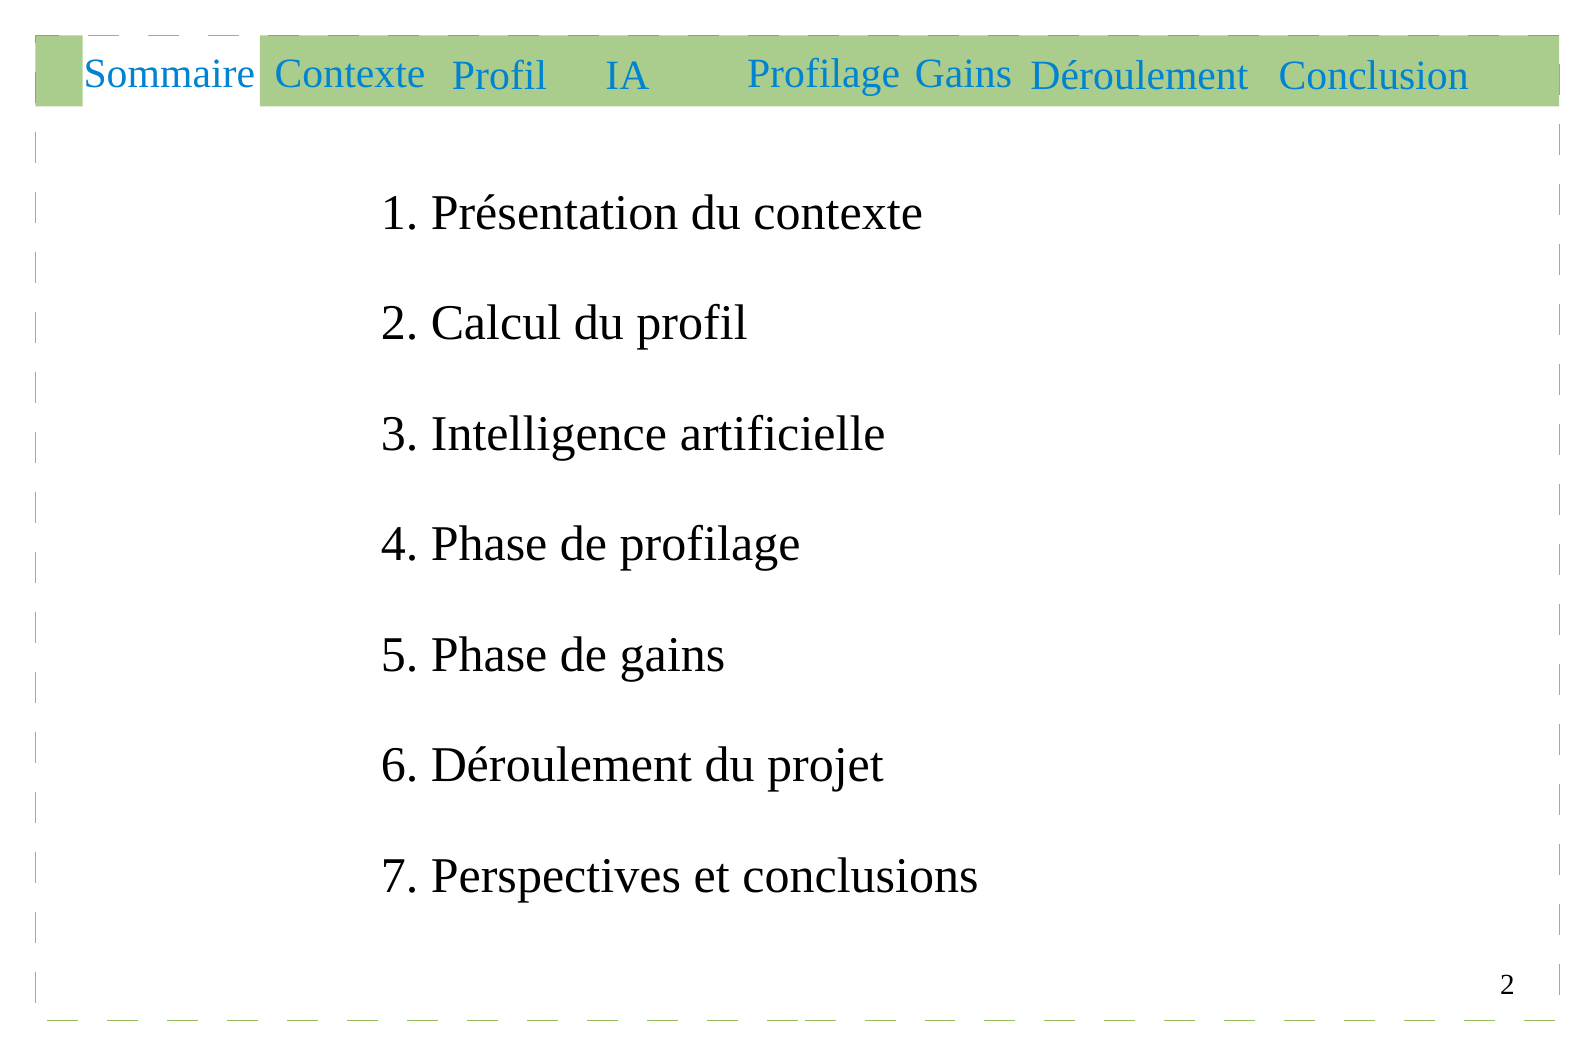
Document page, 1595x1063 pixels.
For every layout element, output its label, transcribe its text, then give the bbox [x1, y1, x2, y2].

text_box [259, 35, 1560, 107]
text_box Conclusion [1264, 45, 1501, 107]
text_box Déroulement [1015, 45, 1264, 107]
text_box Gains [934, 42, 1040, 105]
text_box Contexte [284, 42, 449, 105]
text_box 1. Présentation du contexte 2. Calcul du profil 3. Intelligence artificielle 4. Phase de profilage 5. Phase de gains 6. Déroulement du projet 7. Perspectives et conclusions [366, 177, 1489, 917]
text_box Sommaire [68, 42, 284, 105]
text_box [35, 35, 83, 107]
text_box Profil [437, 45, 567, 107]
text_box Profilage [732, 42, 934, 105]
text_box IA [590, 45, 804, 107]
